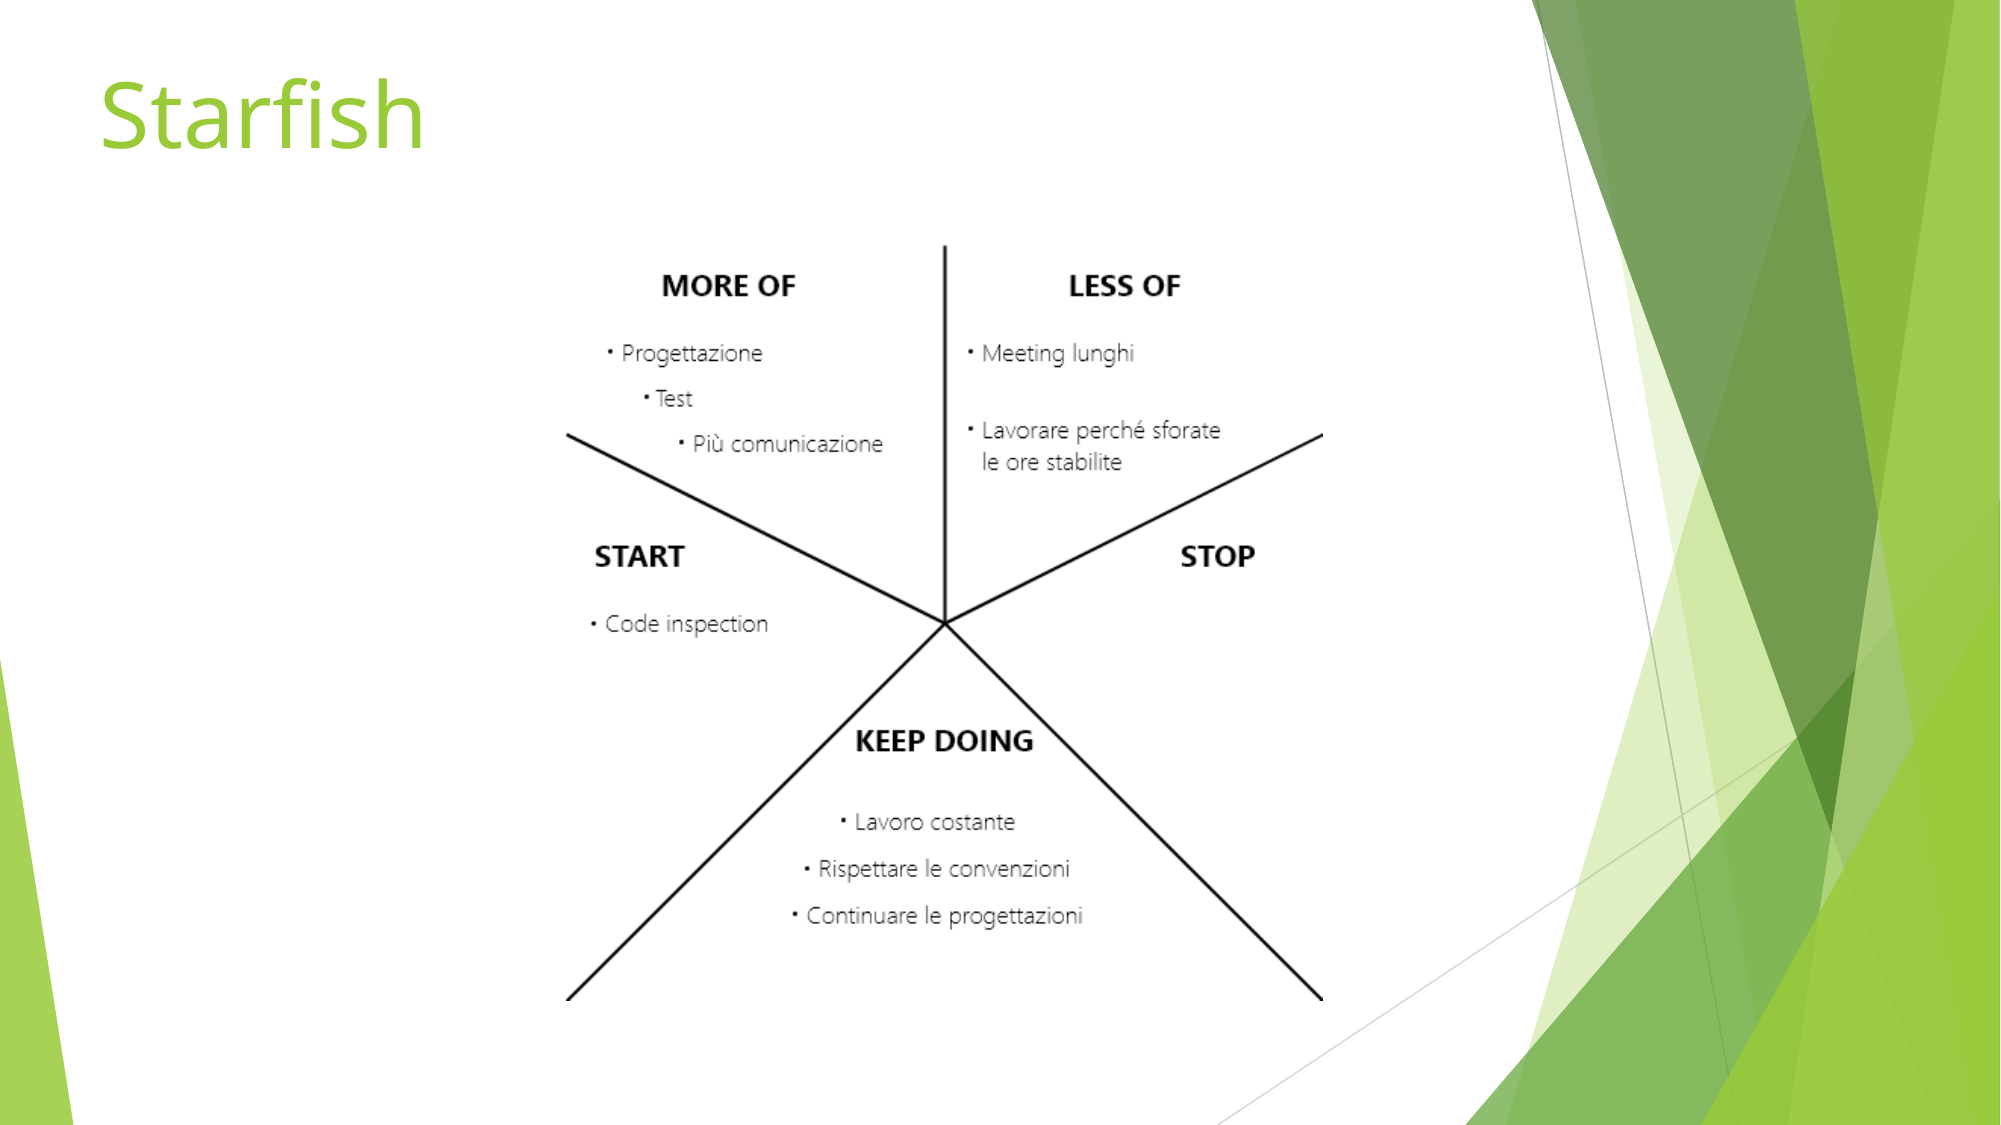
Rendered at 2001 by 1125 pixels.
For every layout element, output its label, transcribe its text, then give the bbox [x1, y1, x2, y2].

picture [566, 245, 1323, 1001]
text_box Starfish [85, 40, 667, 187]
